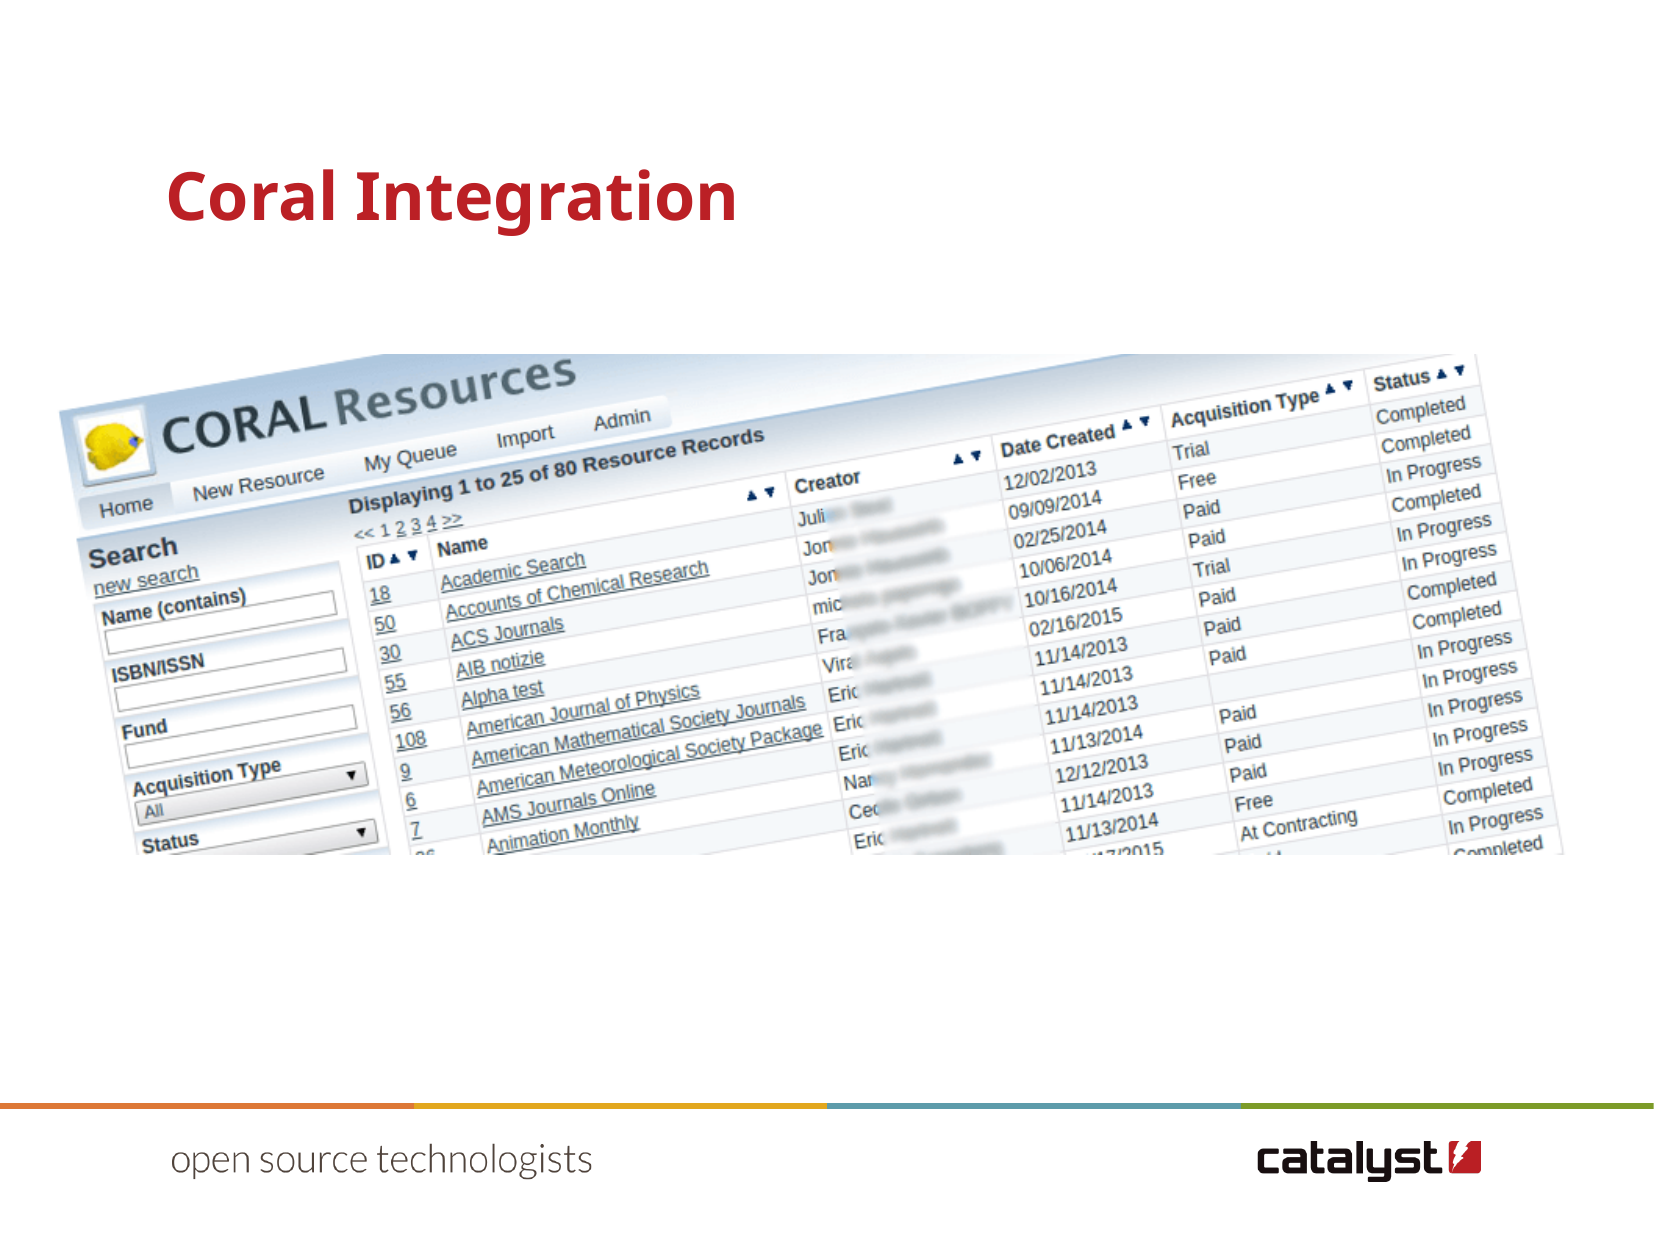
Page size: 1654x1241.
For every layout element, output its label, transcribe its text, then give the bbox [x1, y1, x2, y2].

picture [0, 1103, 1654, 1182]
picture [19, 354, 1645, 855]
title Coral Integration [165, 90, 1489, 298]
